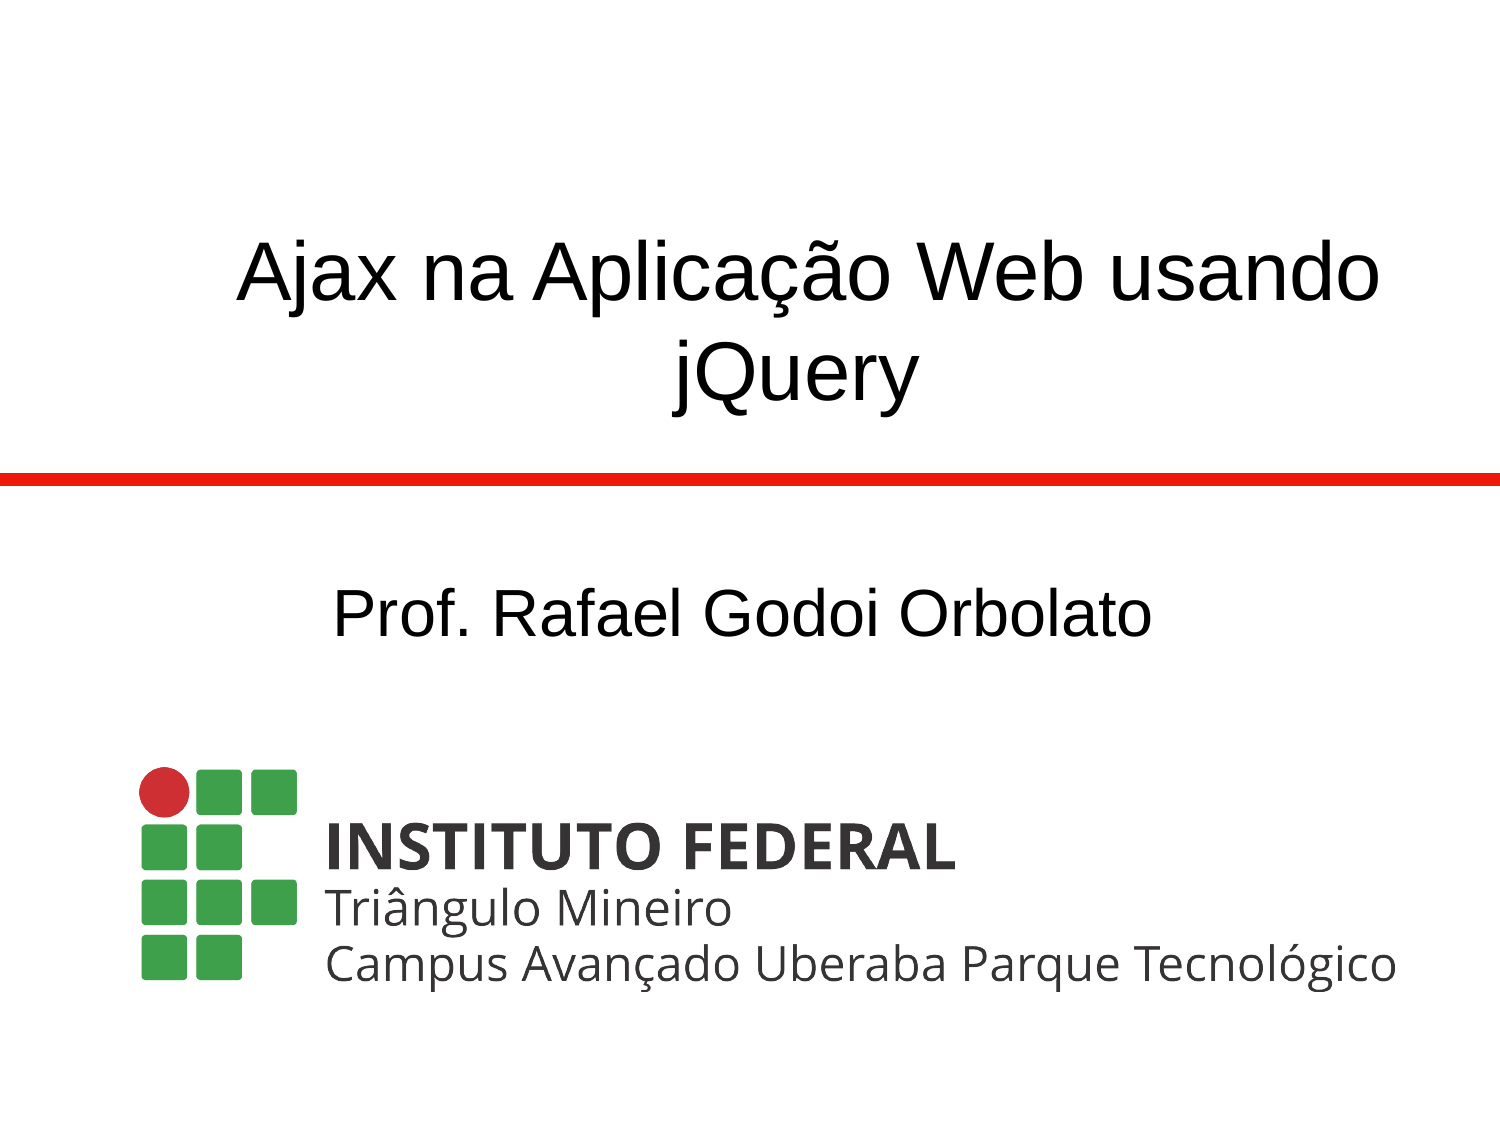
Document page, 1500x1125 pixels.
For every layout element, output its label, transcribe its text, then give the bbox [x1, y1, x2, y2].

text_box Prof. Rafael Godoi Orbolato [218, 562, 1269, 851]
title Ajax na Aplicação Web usando jQuery [147, 196, 1471, 438]
picture [139, 767, 1395, 992]
